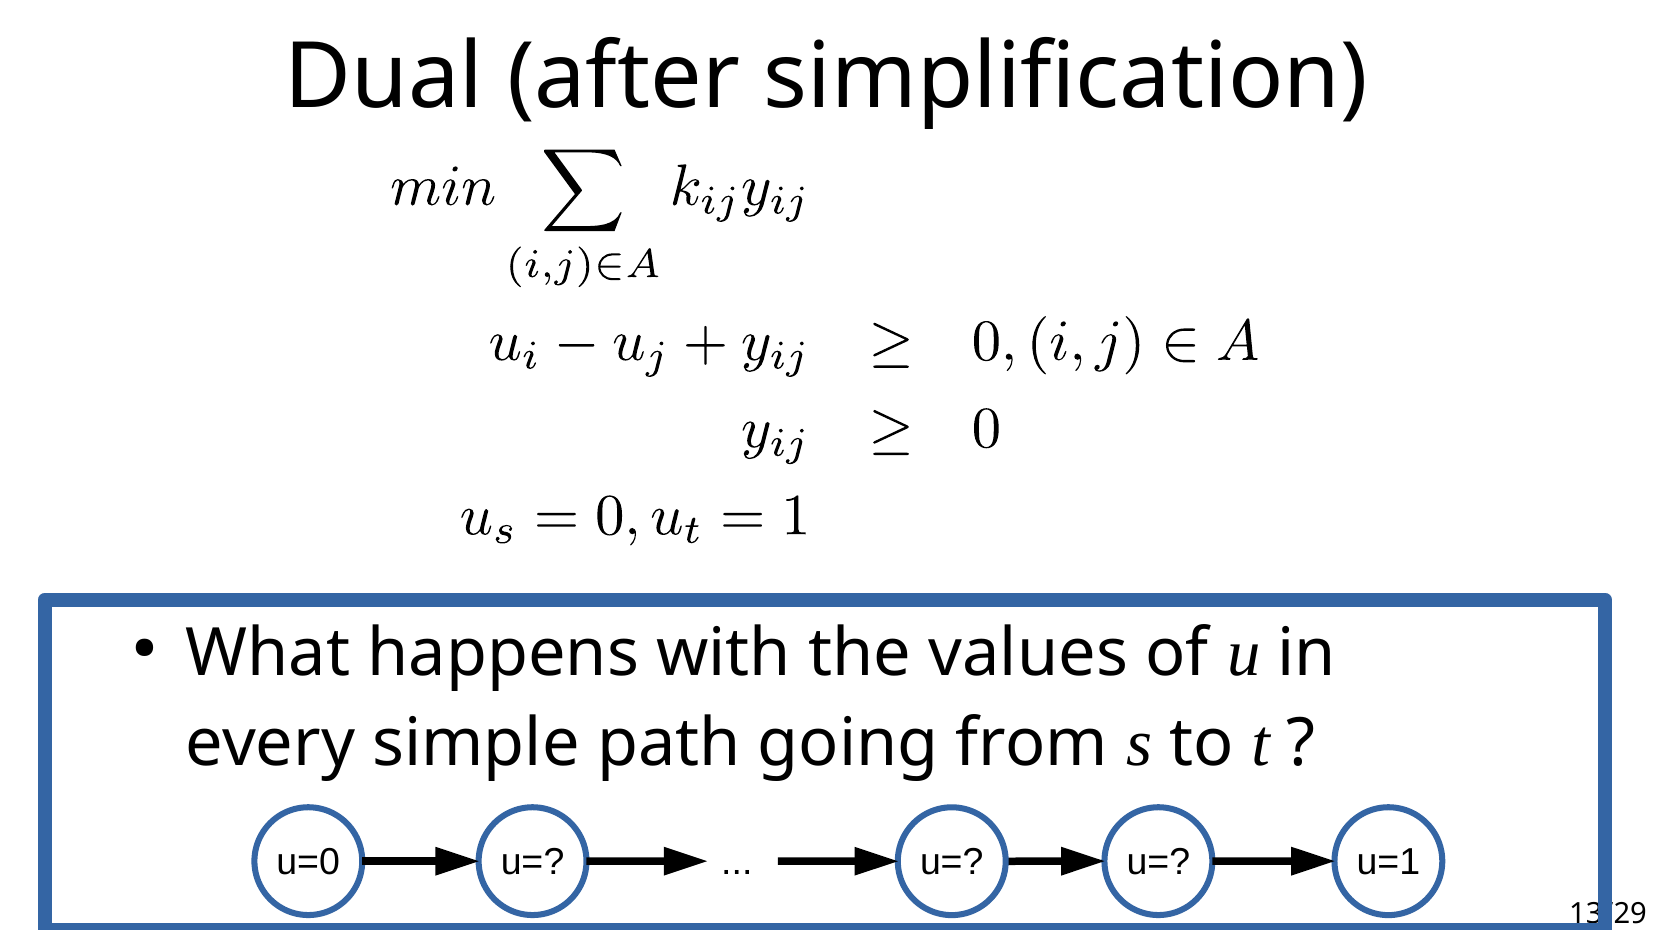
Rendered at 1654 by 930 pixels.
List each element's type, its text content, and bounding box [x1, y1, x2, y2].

text_box u=? [478, 807, 587, 916]
text_box ... [678, 828, 796, 895]
text_box u=0 [254, 807, 363, 916]
text_box [390, 143, 1260, 546]
text_box What happens with the values of u in every simple path going from s to t ? [114, 607, 1474, 814]
text_box u=1 [1334, 807, 1443, 916]
title Dual (after simplification) [82, 8, 1571, 135]
text_box u=? [1104, 807, 1213, 916]
text_box u=? [897, 807, 1006, 916]
